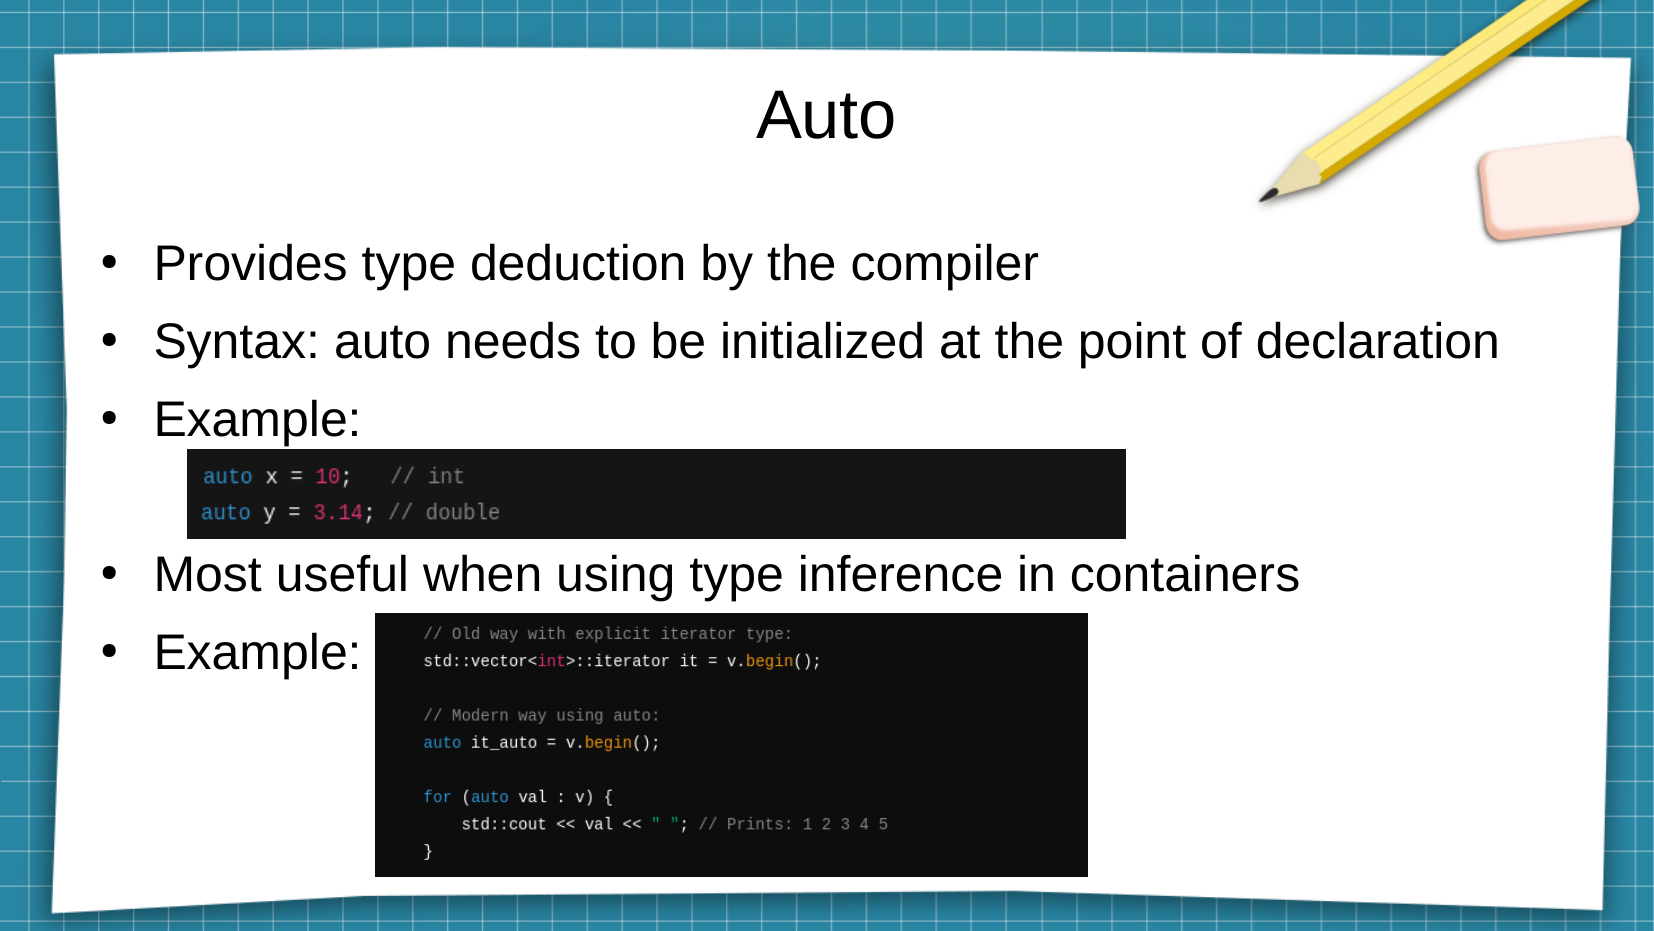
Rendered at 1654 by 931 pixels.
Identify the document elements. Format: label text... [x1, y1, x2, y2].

list Provides type deduction by the compiler Syntax: auto needs to be initialized at the point of declaration Example: Most useful when using type inference in containers Example: [82, 235, 1571, 731]
picture [0, 0, 1654, 931]
title Auto [82, 37, 1571, 193]
